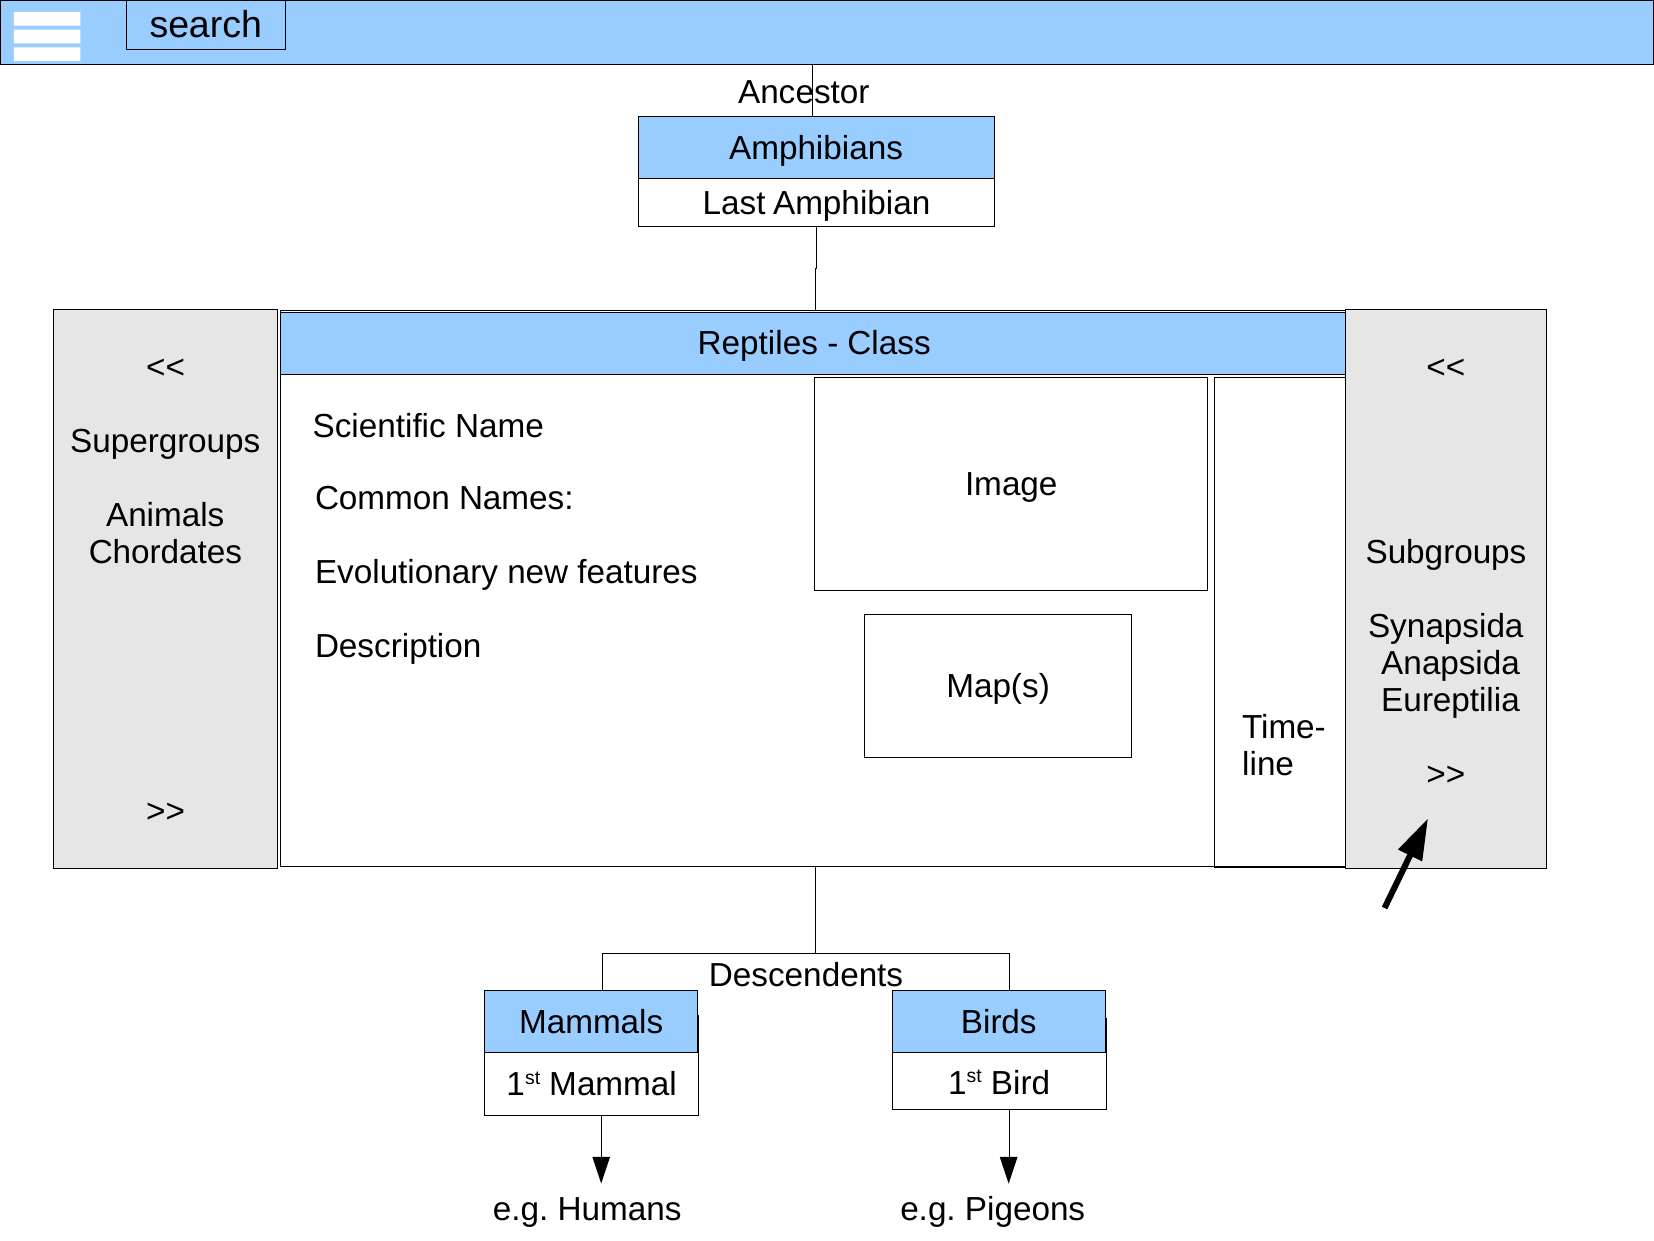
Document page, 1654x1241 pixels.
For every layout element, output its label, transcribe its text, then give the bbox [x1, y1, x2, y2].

text_box [280, 375, 1345, 867]
text_box Scientific Name [297, 400, 733, 453]
text_box Descendents [694, 948, 961, 1001]
text_box Image [814, 377, 1208, 591]
text_box search [126, 0, 286, 50]
text_box [0, 0, 1654, 65]
text_box e.g. Pigeons [885, 1183, 1137, 1236]
text_box Reptiles - Class [280, 312, 1345, 375]
text_box 1st Bird [892, 1018, 1107, 1110]
text_box Birds [892, 990, 1106, 1053]
text_box [1215, 378, 1345, 867]
text_box Amphibians [638, 116, 995, 179]
text_box Map(s) [864, 614, 1132, 758]
text_box Time- line [1227, 701, 1345, 791]
text_box << Subgroups Synapsida Anapsida Eureptilia >> [1345, 309, 1547, 869]
text_box << Supergroups Animals Chordates >> [53, 309, 278, 869]
text_box 1st Mammal [484, 1015, 699, 1116]
text_box Mammals [484, 990, 698, 1053]
text_box Ancestor [723, 65, 947, 116]
text_box e.g. Humans [478, 1183, 729, 1236]
text_box Last Amphibian [638, 179, 995, 227]
text_box Common Names: Evolutionary new features Description [300, 472, 857, 711]
